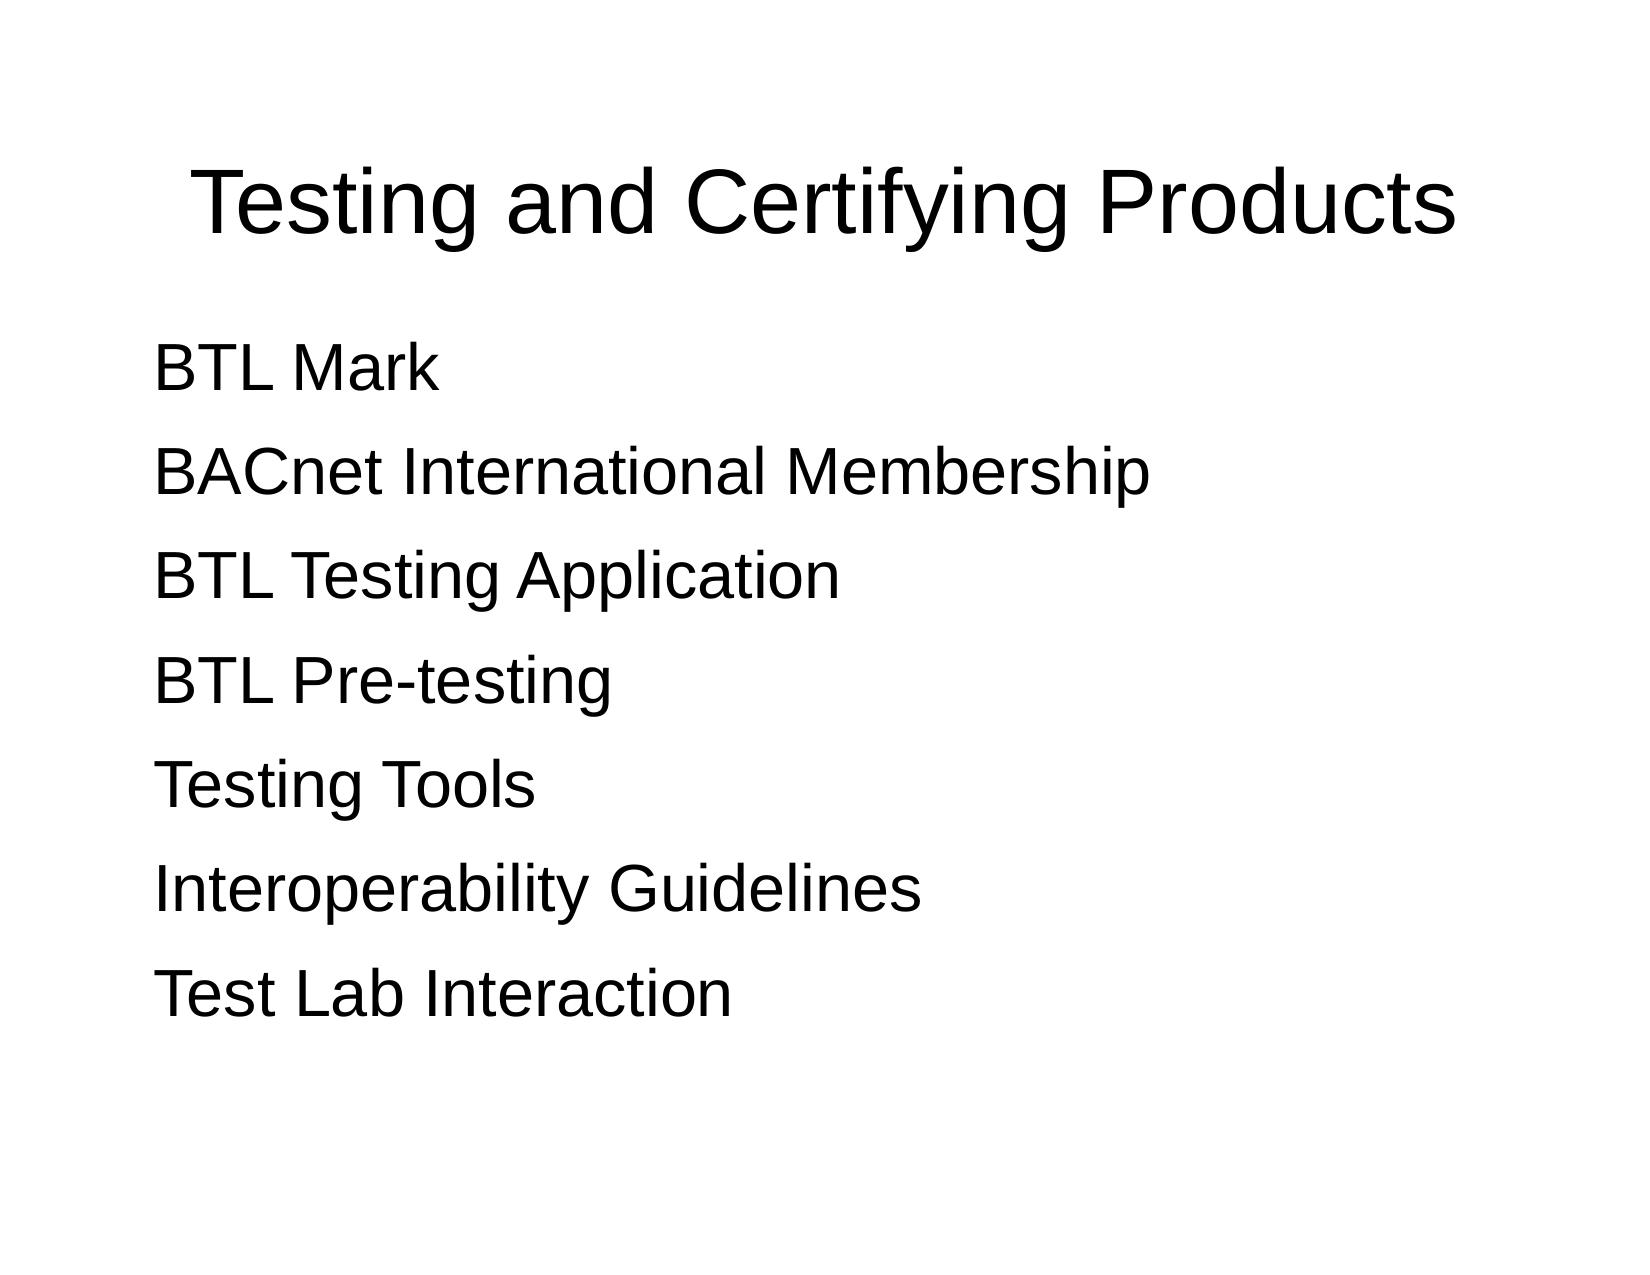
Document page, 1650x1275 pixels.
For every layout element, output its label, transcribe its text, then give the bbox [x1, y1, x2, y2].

title Testing and Certifying Products [135, 112, 1515, 291]
list BTL Mark BACnet International Membership BTL Testing Application BTL Pre-testing Testing Tools Interoperability Guidelines Test Lab Interaction [135, 329, 1515, 1079]
